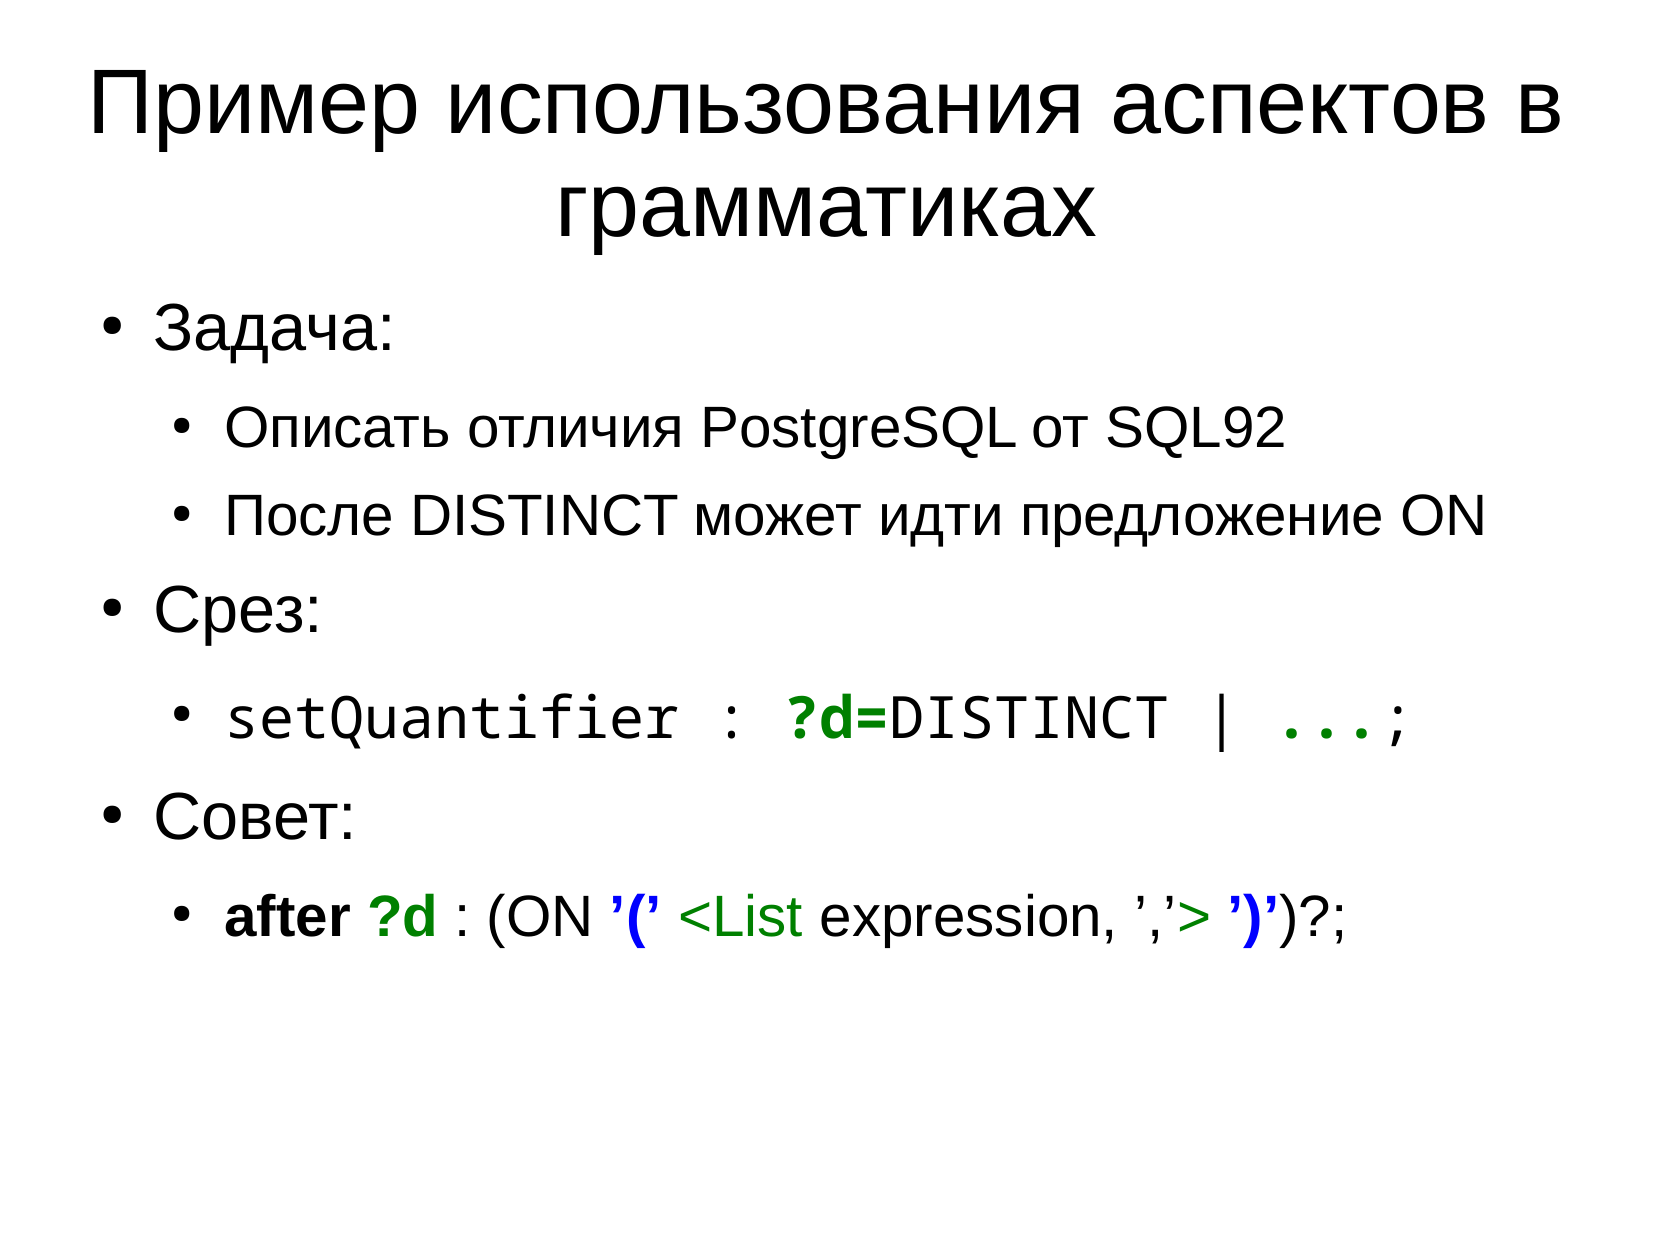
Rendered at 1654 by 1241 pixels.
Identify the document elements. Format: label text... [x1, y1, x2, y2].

title Пример использования аспектов в грамматиках [82, 50, 1571, 256]
list Задача: Описать отличия PostgreSQL от SQL92 После DISTINCT может идти предложение ON Срез: setQuantifier : ?d=DISTINCT | ...; Совет: after ?d : (ON ’(’ <List expression, ’,’> ’)’)?; [82, 290, 1571, 1109]
